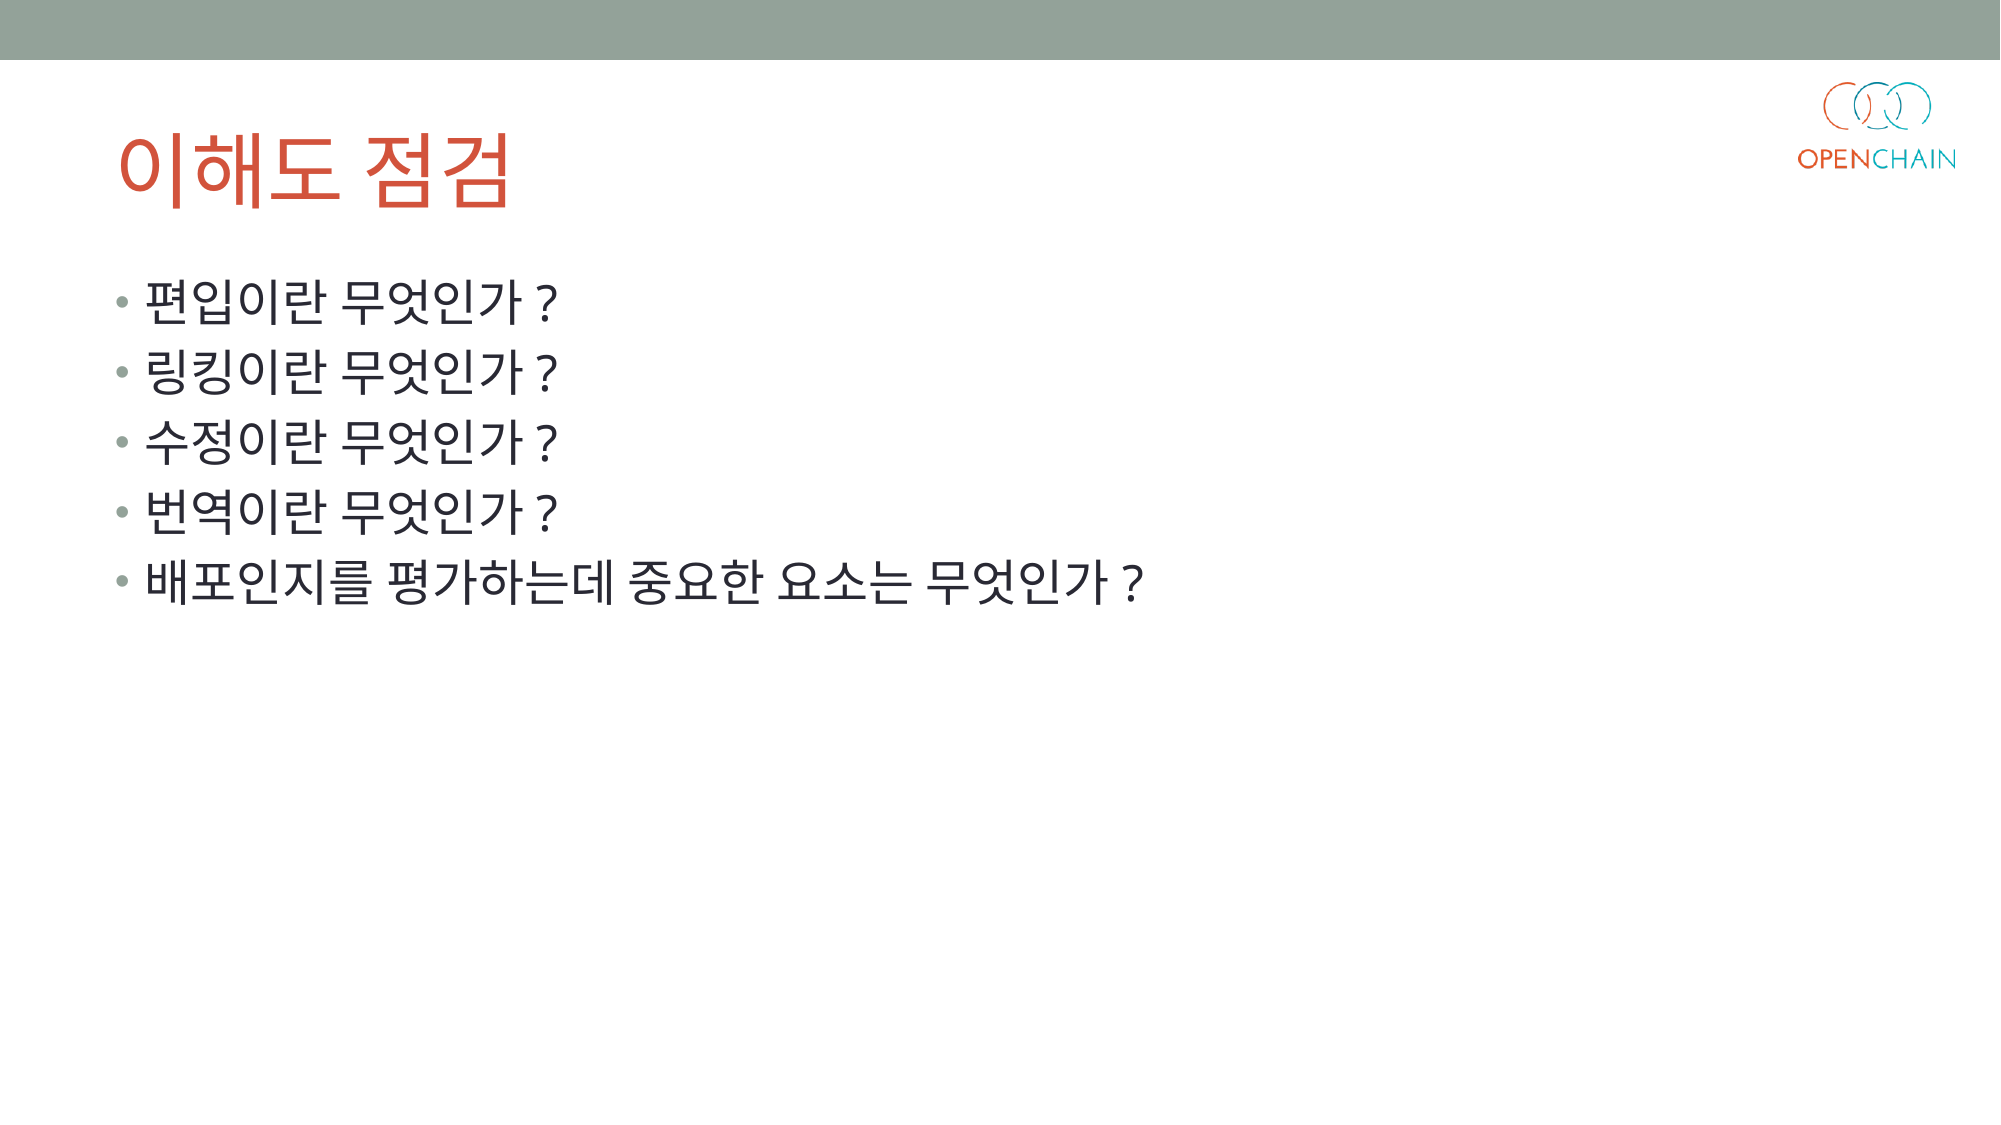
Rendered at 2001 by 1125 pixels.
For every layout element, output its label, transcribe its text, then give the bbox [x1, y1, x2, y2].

list 편입이란 무엇인가? 링킹이란 무엇인가? 수정이란 무엇인가? 번역이란 무엇인가? 배포인지를 평가하는데 중요한 요소는 무엇인가? [99, 263, 1900, 1064]
title 이해도 점검 [99, 87, 1900, 251]
